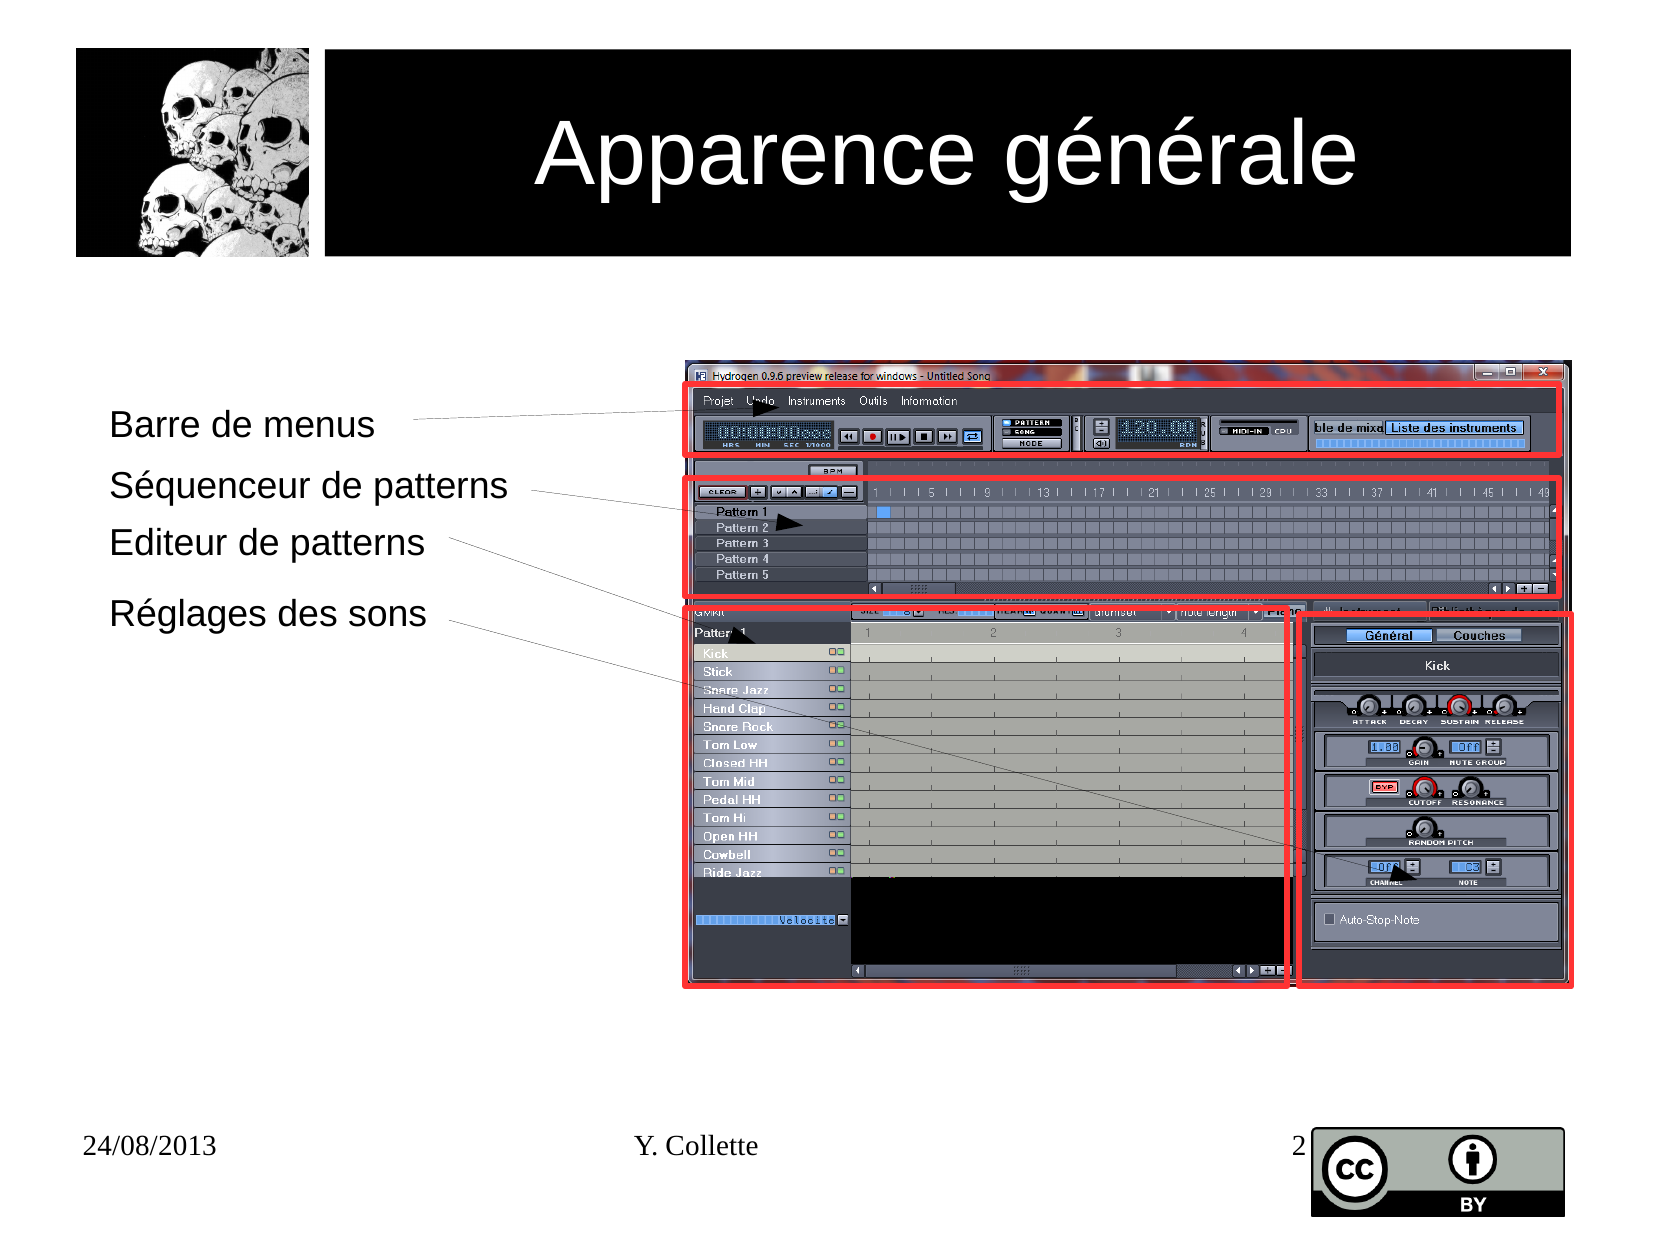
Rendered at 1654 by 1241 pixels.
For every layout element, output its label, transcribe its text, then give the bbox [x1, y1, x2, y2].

picture [688, 387, 1556, 452]
text_box Barre de menus [94, 395, 402, 453]
picture [688, 685, 1284, 983]
picture [76, 48, 309, 257]
picture [1311, 1127, 1565, 1217]
picture [688, 611, 1284, 843]
text_box Séquenceur de patterns [94, 456, 544, 514]
picture [688, 481, 1556, 594]
text_box Editeur de patterns [94, 513, 449, 571]
picture [1302, 617, 1569, 983]
picture [1290, 847, 1296, 987]
text_box Réglages des sons [94, 584, 461, 642]
picture [685, 360, 1572, 847]
title Apparence générale [324, 49, 1571, 257]
